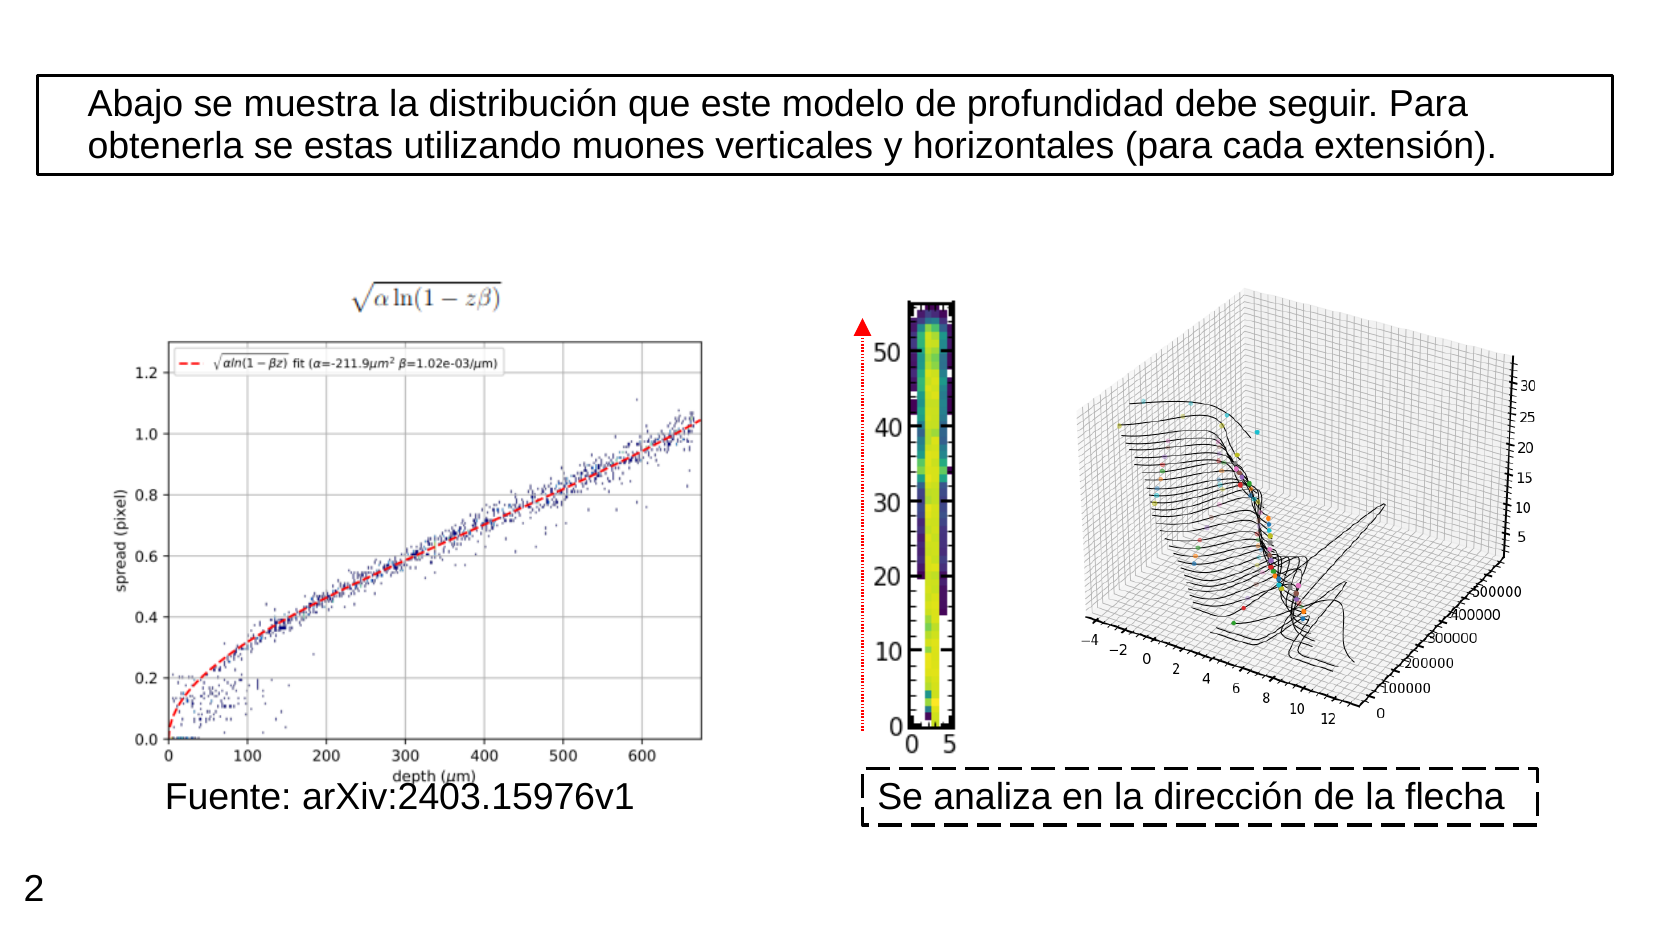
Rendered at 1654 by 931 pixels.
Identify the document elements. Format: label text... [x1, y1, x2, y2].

text_box Abajo se muestra la distribución que este modelo de profundidad debe seguir. Para obtenerla se estas utilizando muones verticales y horizontales (para cada extensión). [37, 75, 1613, 175]
text_box Se analiza en la dirección de la flecha [862, 768, 1538, 826]
picture [1043, 244, 1543, 743]
text_box Fuente: arXiv:2403.15976v1 [150, 768, 676, 826]
picture [862, 293, 968, 768]
picture [101, 262, 713, 788]
text_box <number> [8, 860, 638, 931]
